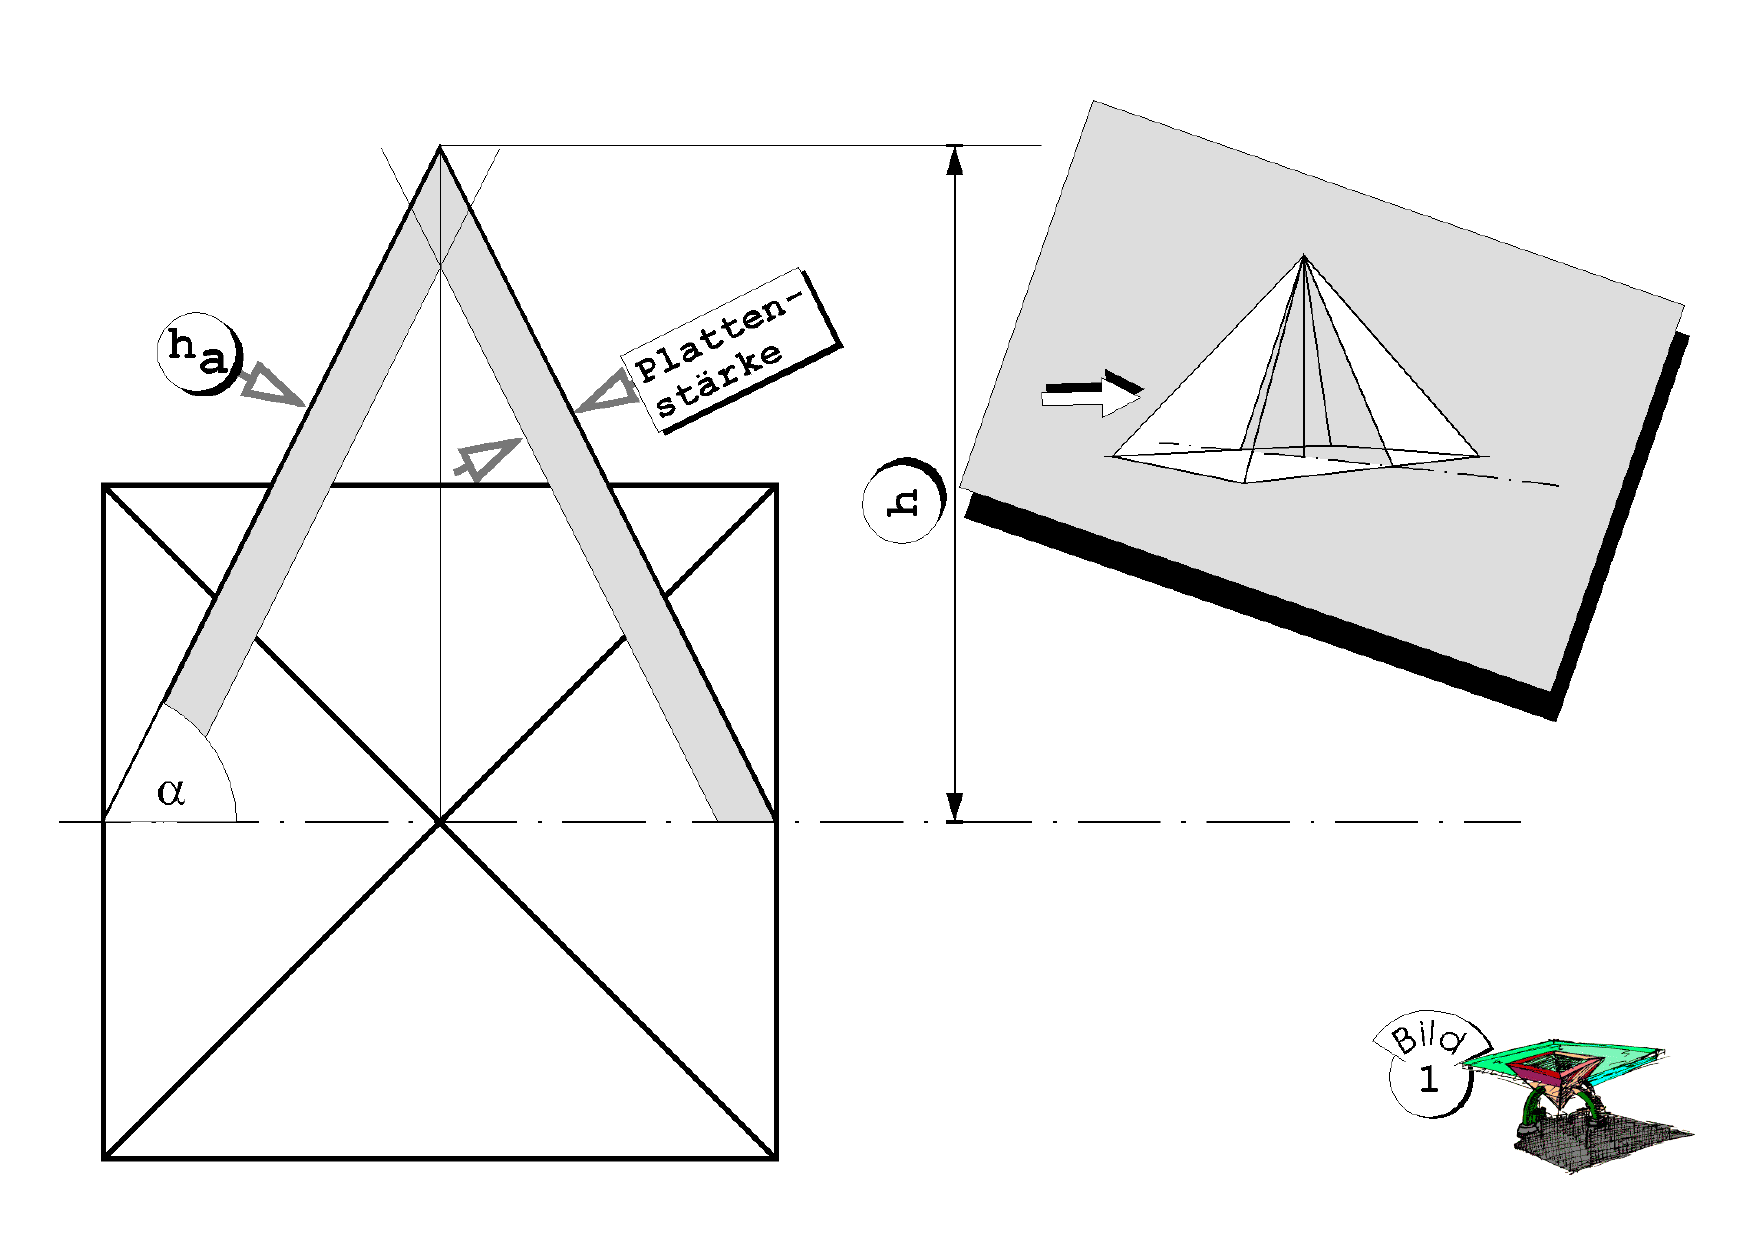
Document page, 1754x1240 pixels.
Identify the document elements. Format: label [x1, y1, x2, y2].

picture [59, 96, 1695, 1181]
